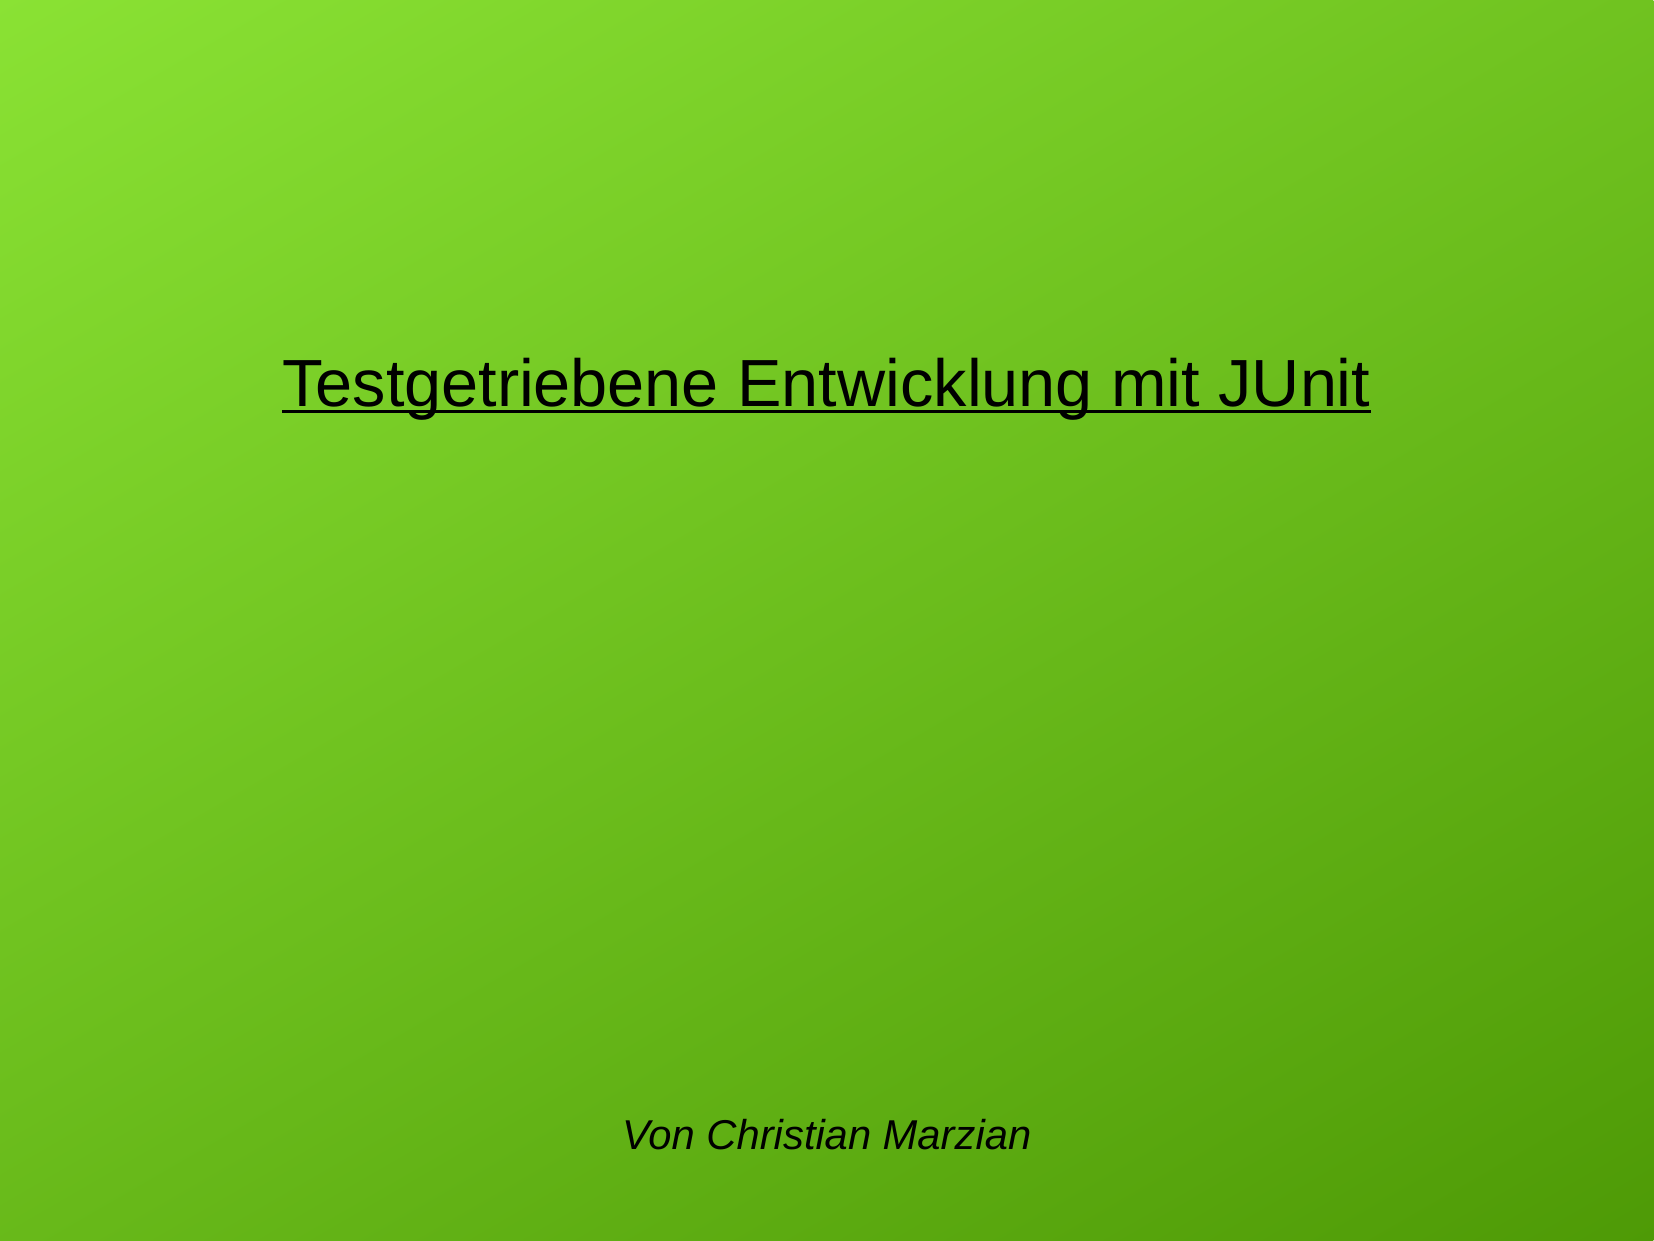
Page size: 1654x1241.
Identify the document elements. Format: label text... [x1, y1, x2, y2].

subtitle Testgetriebene Entwicklung mit JUnit Von Christian Marzian [82, 96, 1571, 1183]
